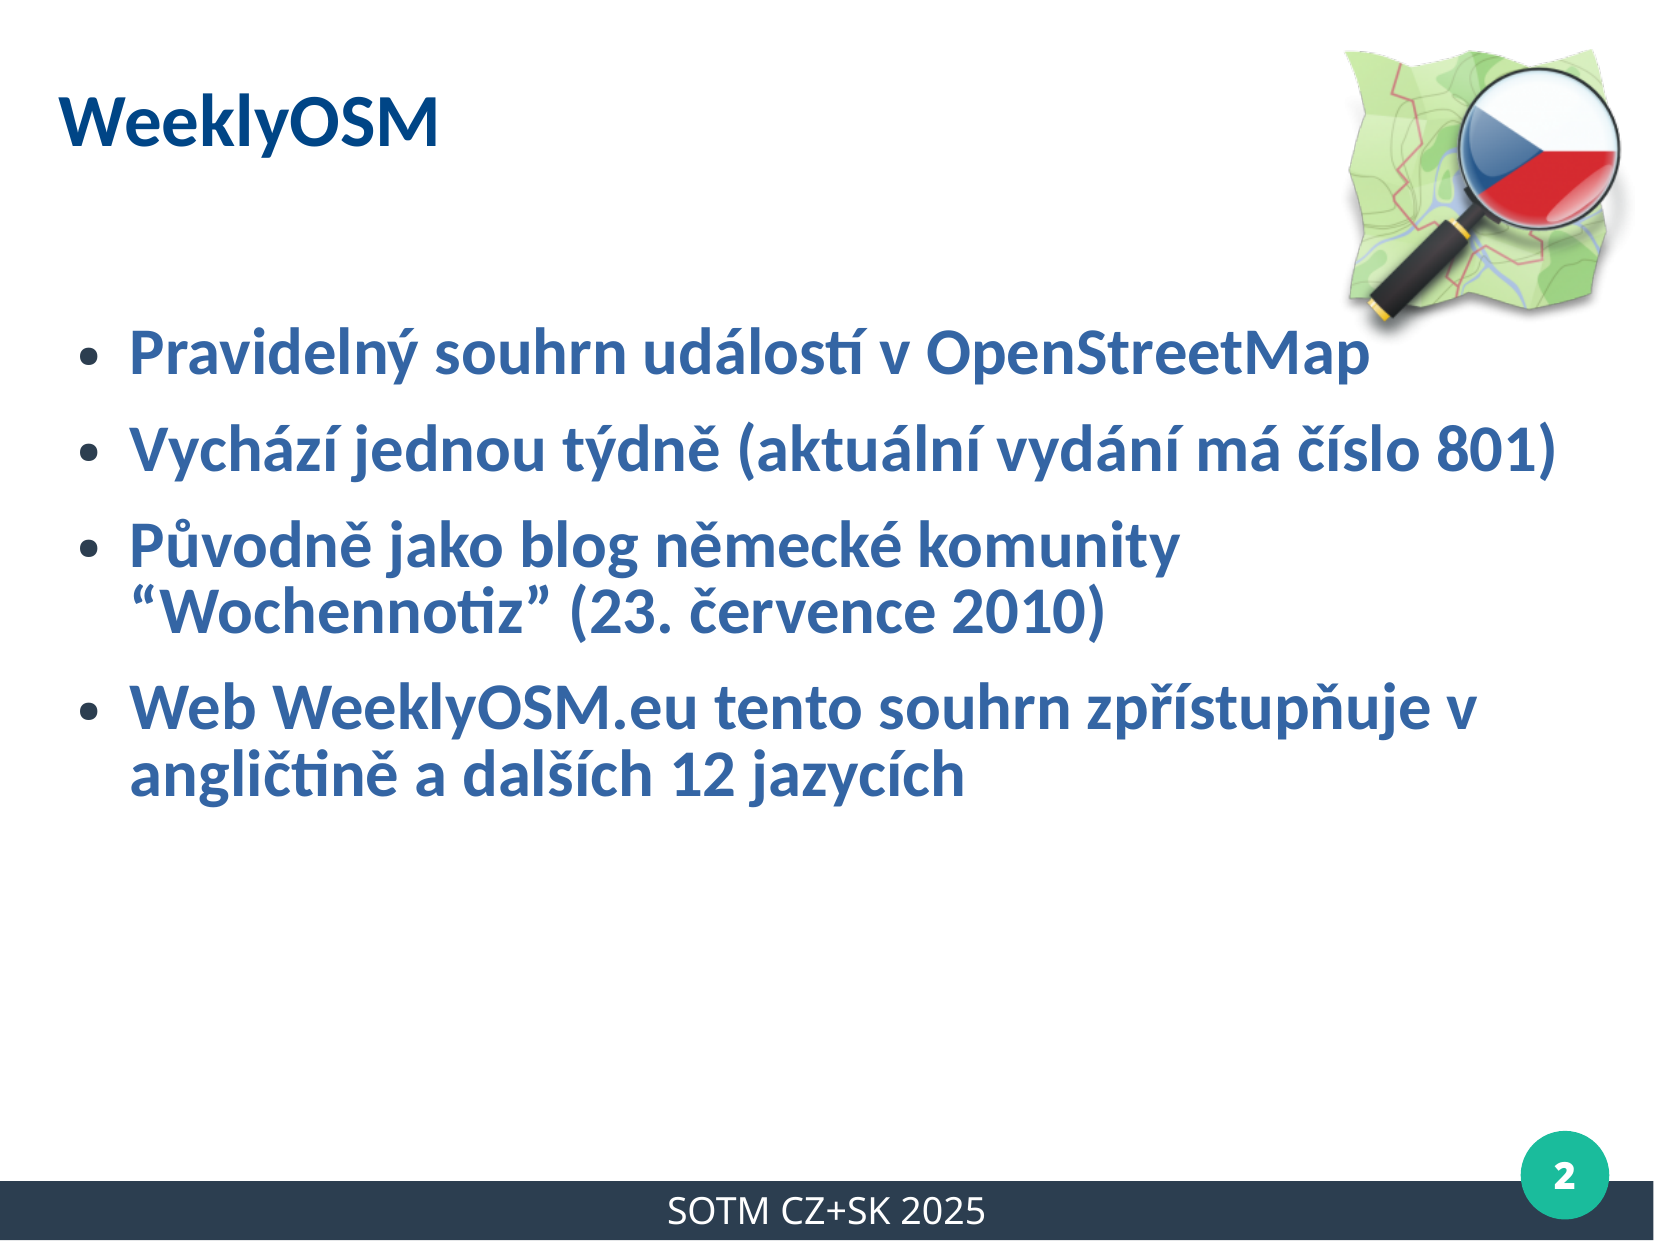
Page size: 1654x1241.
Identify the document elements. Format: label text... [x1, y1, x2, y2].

title WeeklyOSM [59, 49, 1347, 207]
list Pravidelný souhrn událostí v OpenStreetMap Vychází jednou týdně (aktuální vydání má číslo 801) Původně jako blog německé komunity “Wochennotiz” (23. července 2010) Web WeeklyOSM.eu tento souhrn zpřístupňuje v angličtině a dalších 12 jazycích [59, 324, 1595, 1152]
picture [1334, 49, 1635, 350]
